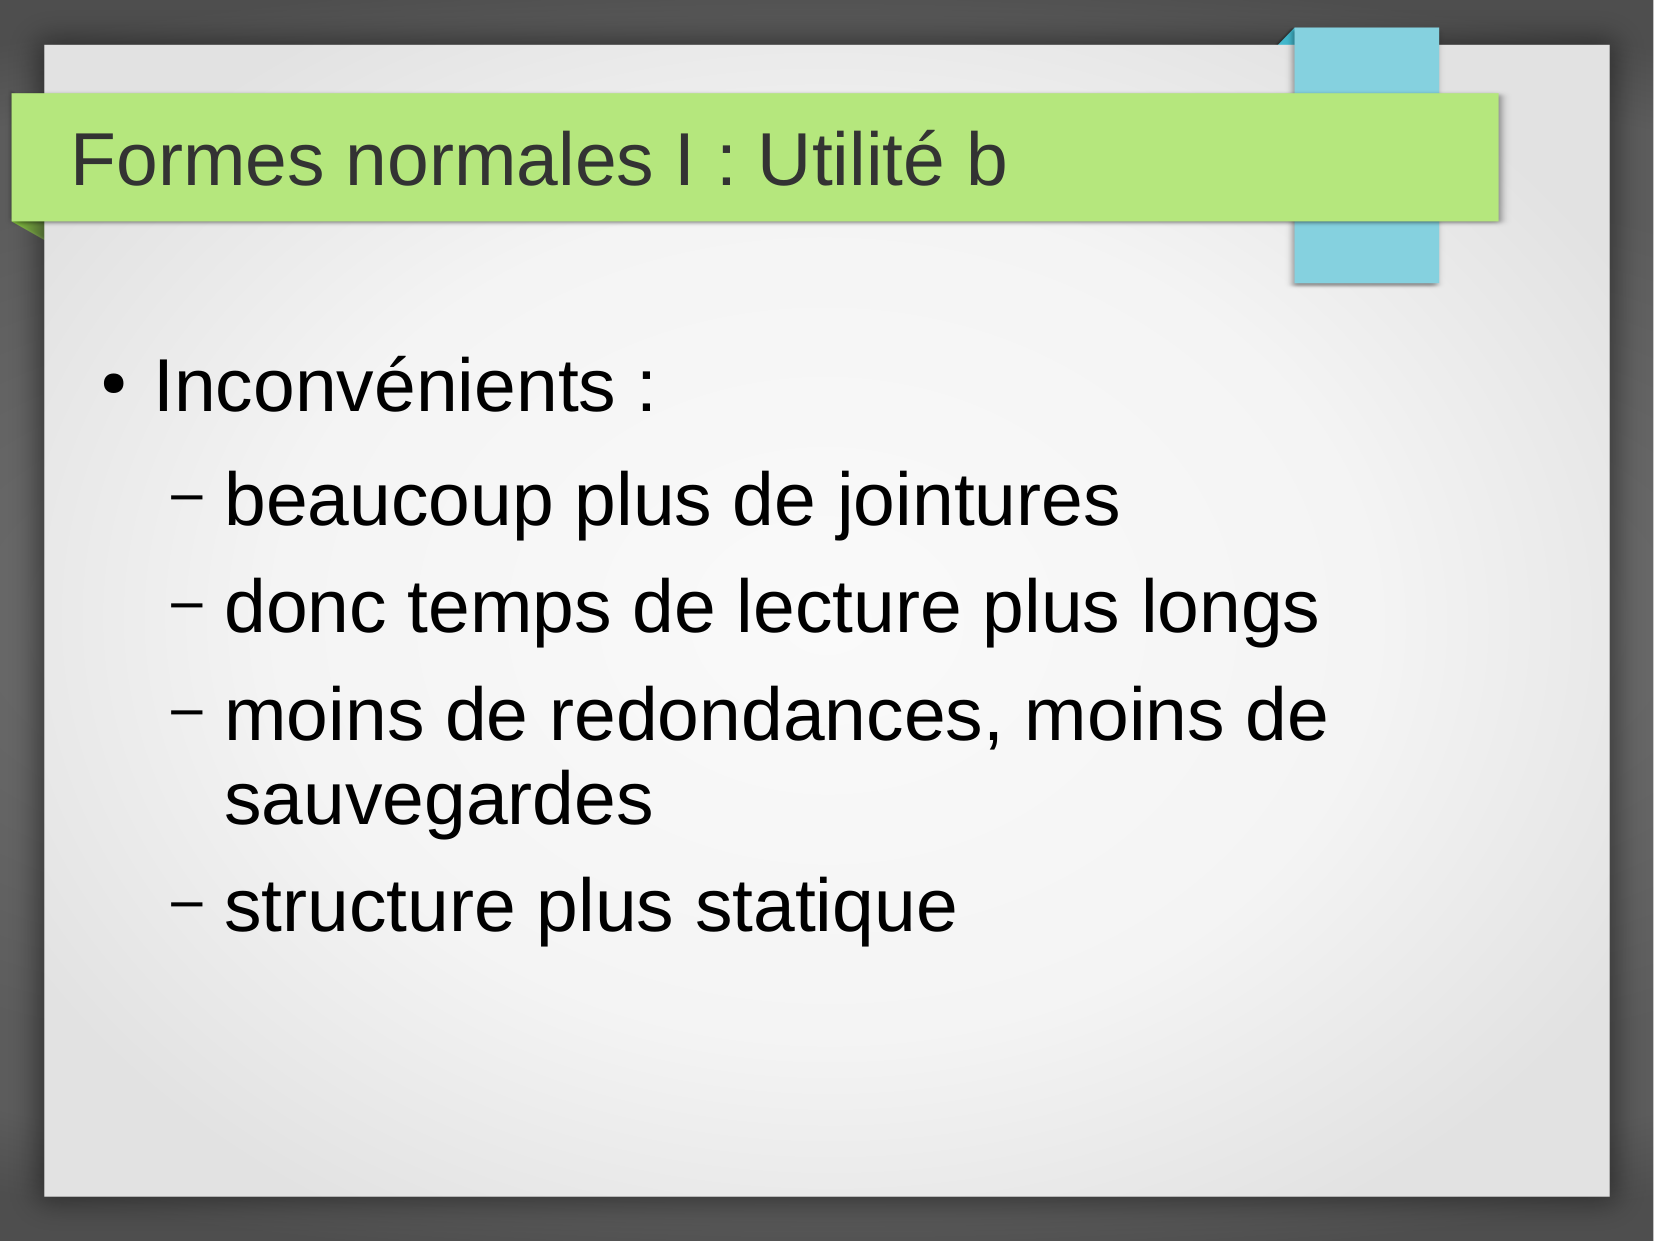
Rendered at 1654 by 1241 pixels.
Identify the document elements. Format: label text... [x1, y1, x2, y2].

picture [0, 0, 1654, 1241]
list Inconvénients : beaucoup plus de jointures donc temps de lecture plus longs moins de redondances, moins de sauvegardes structure plus statique [82, 343, 1538, 1063]
title Formes normales I : Utilité b [70, 106, 1229, 213]
